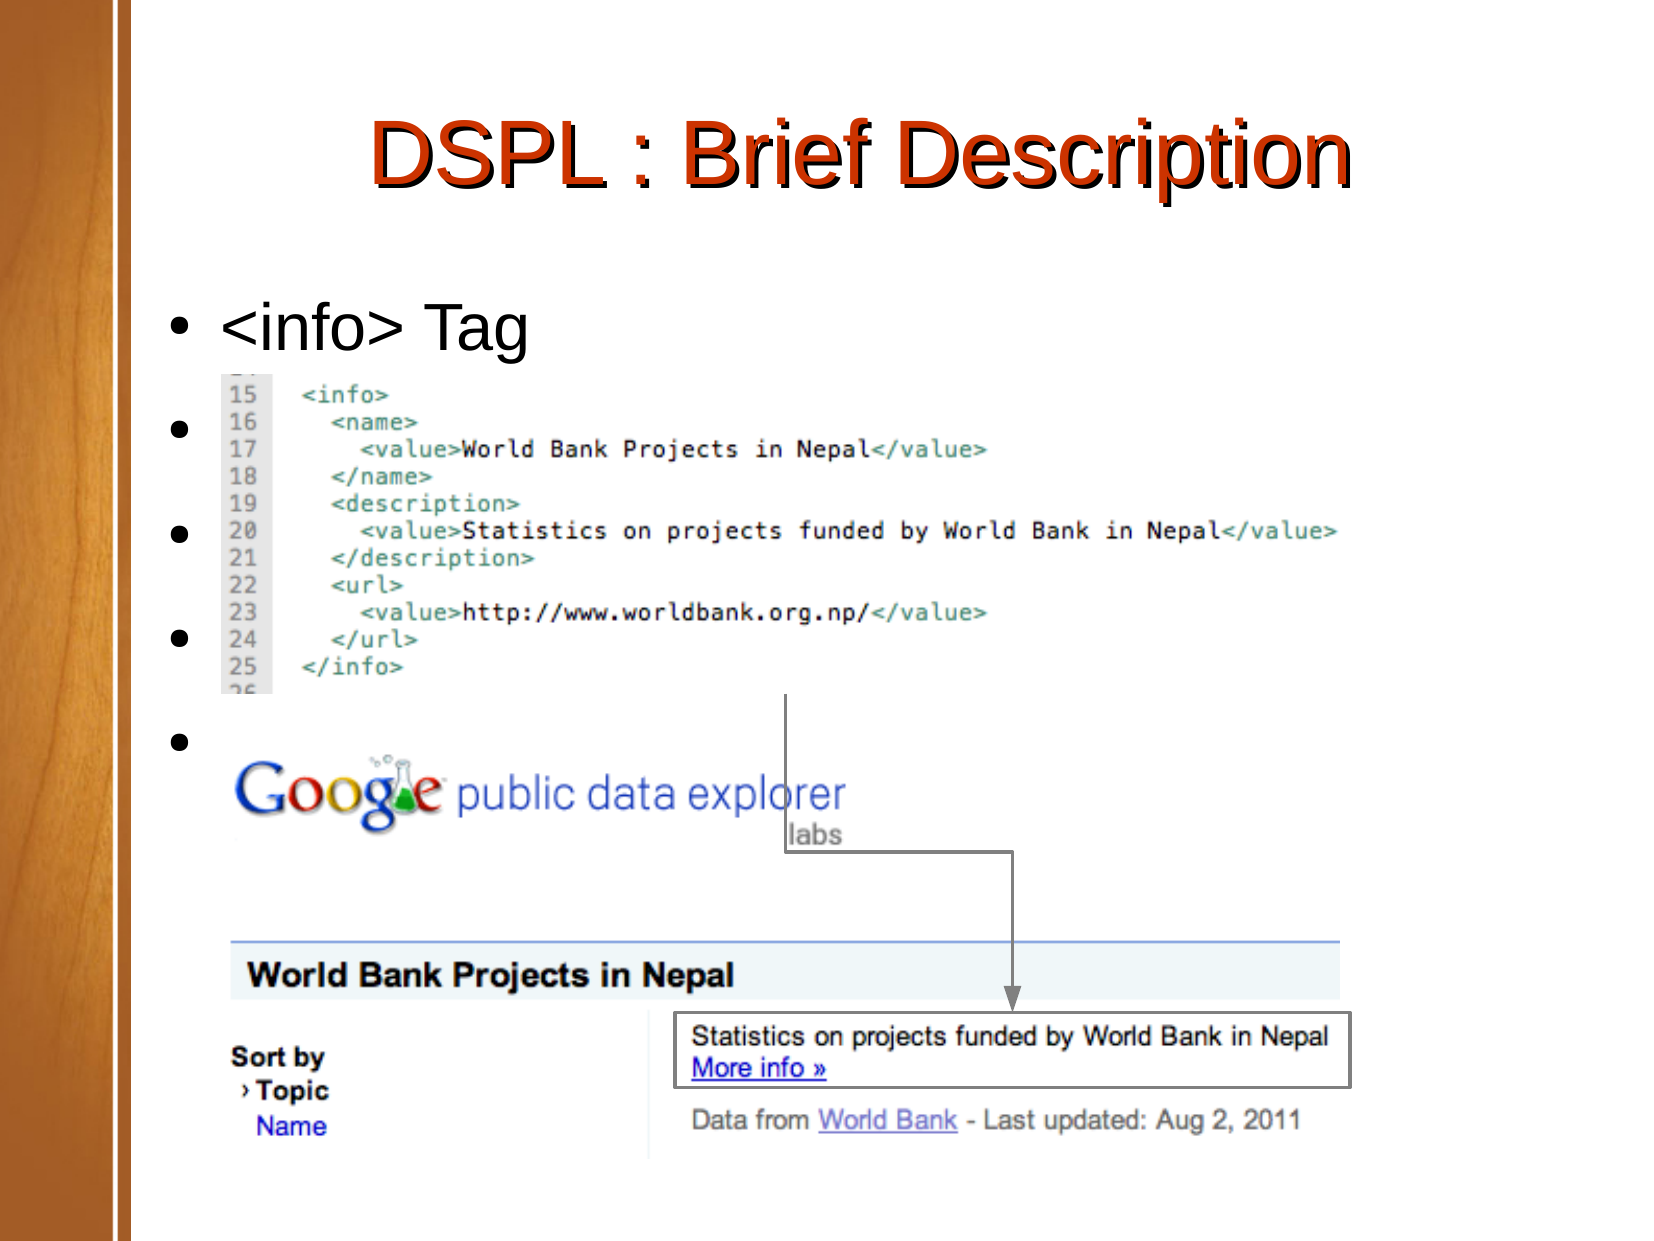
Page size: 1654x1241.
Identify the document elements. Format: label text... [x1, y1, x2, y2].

title DSPL : Brief Description [150, 56, 1571, 250]
list <info> Tag [1340, 1014, 1348, 1086]
picture [0, 0, 131, 1241]
picture [221, 374, 1351, 694]
picture [677, 1014, 1340, 1086]
picture [225, 749, 1340, 1159]
list <info> Tag [150, 290, 1571, 1094]
picture [787, 749, 1340, 1011]
